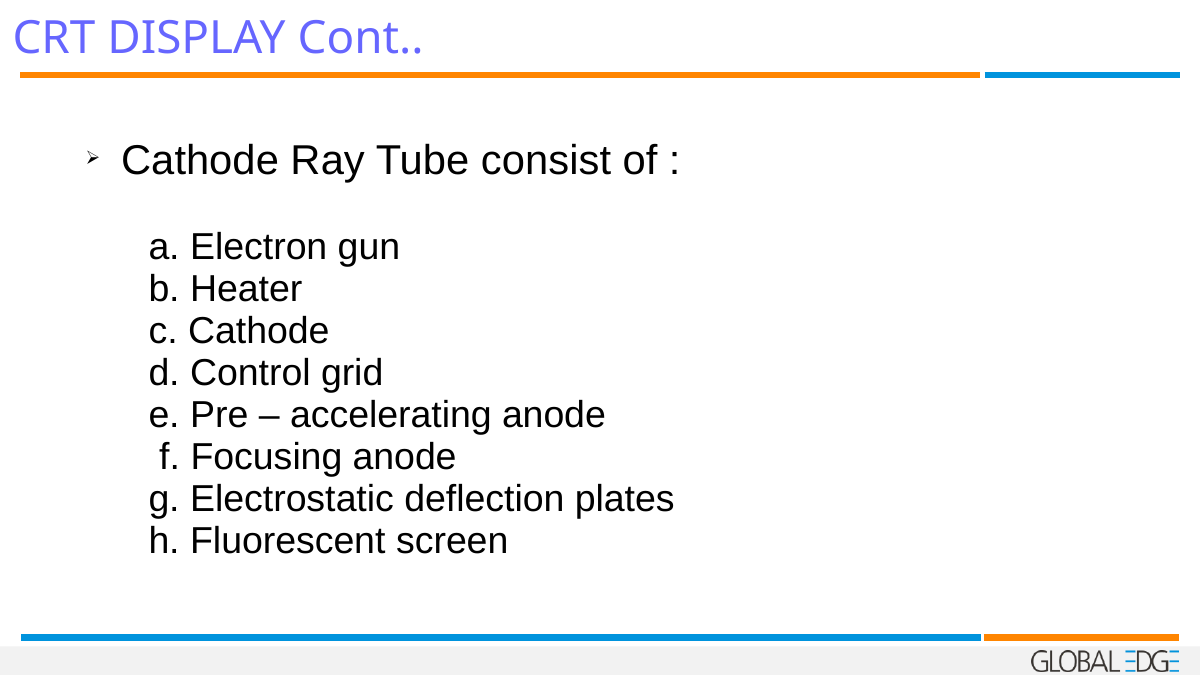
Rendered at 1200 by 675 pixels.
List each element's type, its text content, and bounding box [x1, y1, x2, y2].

text_box Cathode Ray Tube consist of : a. Electron gun b. Heater c. Cathode d. Control grid e. Pre – accelerating anode f. Focusing anode g. Electrostatic deflection plates h. Fluorescent screen [70, 129, 695, 612]
title CRT DISPLAY Cont.. [12, 9, 1088, 64]
picture [1031, 650, 1179, 672]
